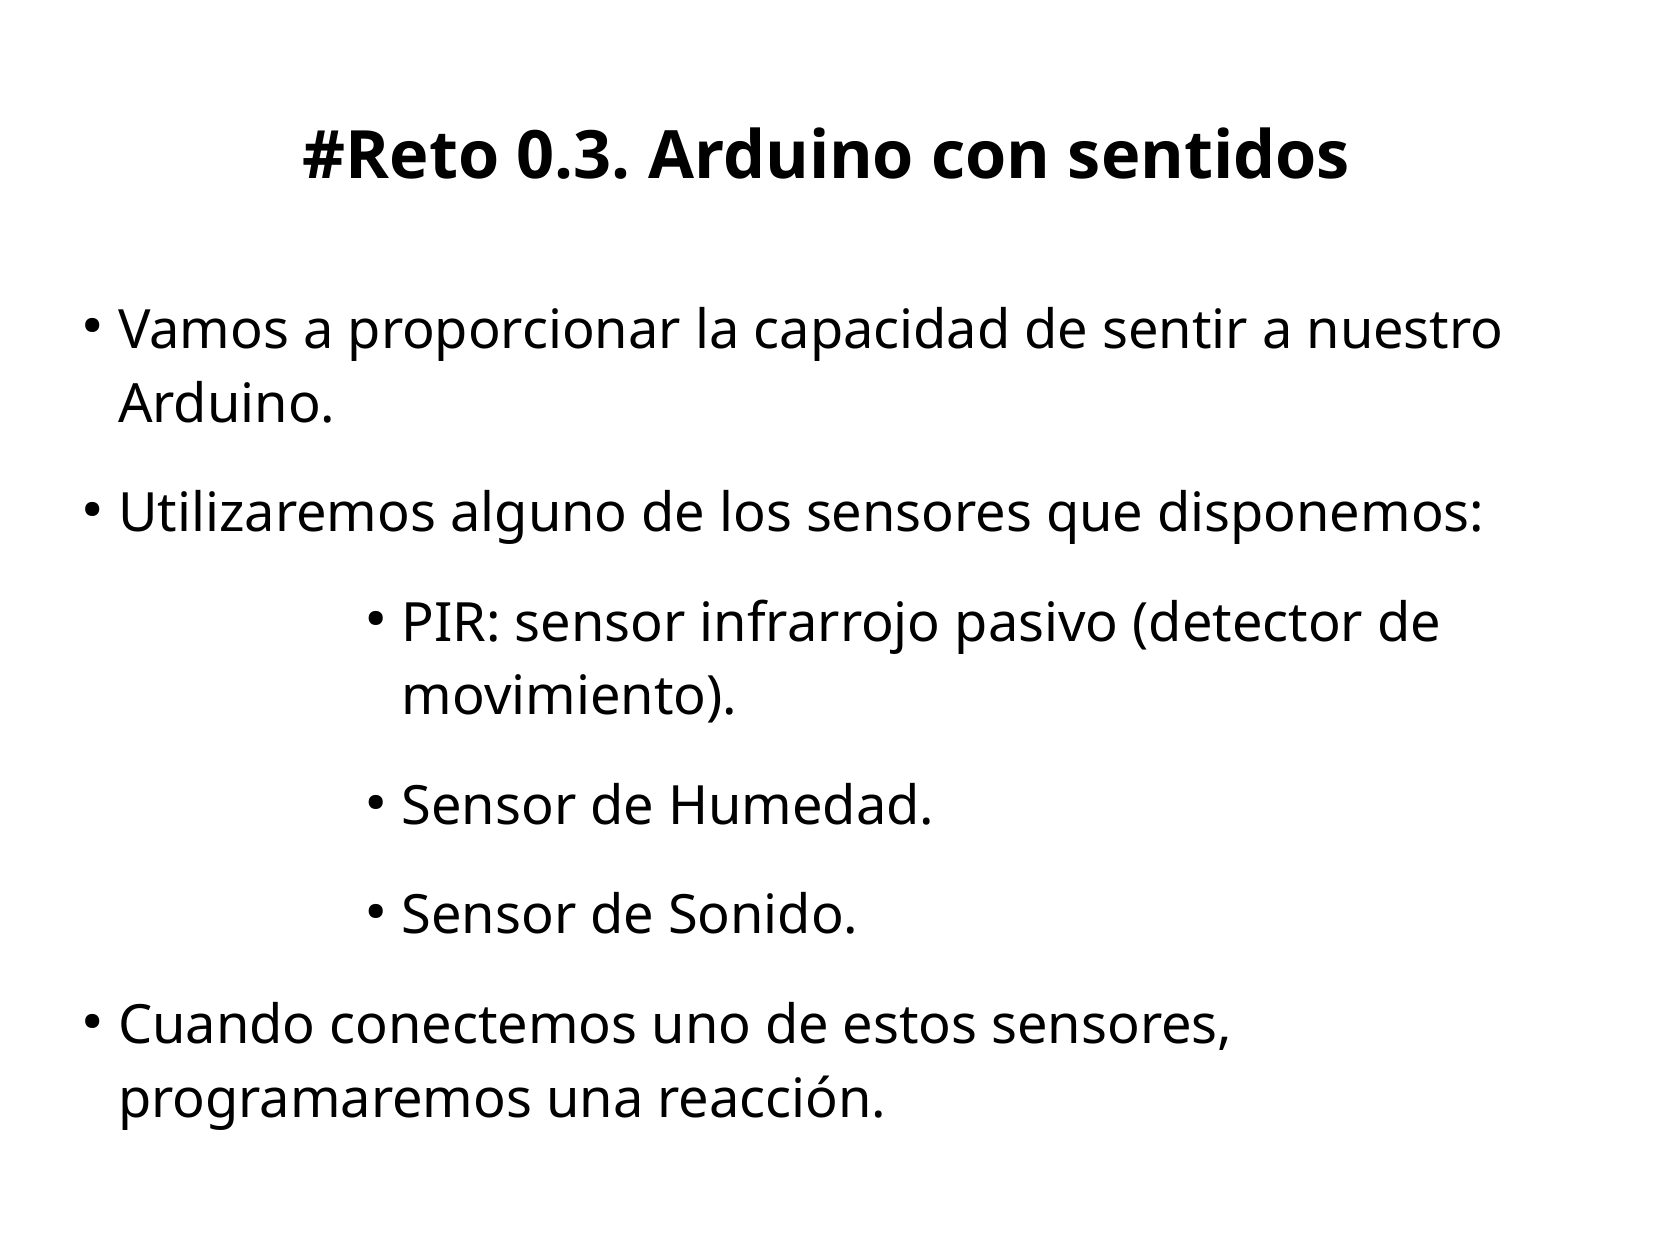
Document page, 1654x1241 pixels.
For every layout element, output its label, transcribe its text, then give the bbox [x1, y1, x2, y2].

title #Reto 0.3. Arduino con sentidos [82, 49, 1571, 257]
subtitle Vamos a proporcionar la capacidad de sentir a nuestro Arduino. Utilizaremos alguno de los sensores que disponemos: PIR: sensor infrarrojo pasivo (detector de movimiento). Sensor de Humedad. Sensor de Sonido. Cuando conectemos uno de estos sensores, programaremos una reacción. [82, 290, 1571, 1180]
